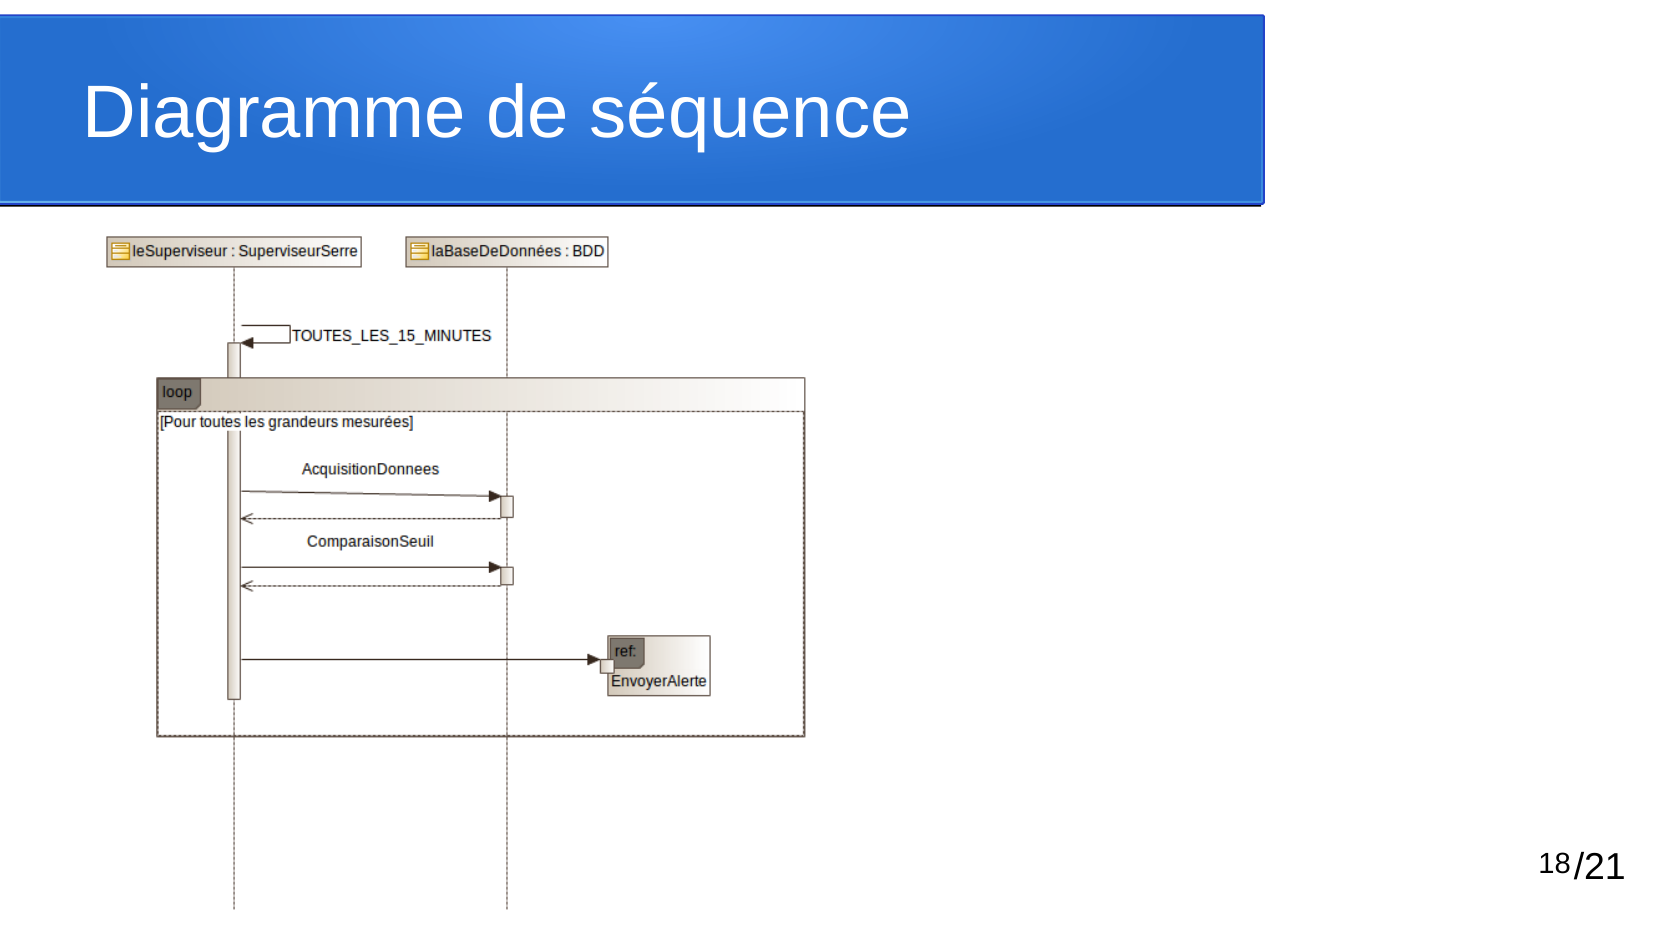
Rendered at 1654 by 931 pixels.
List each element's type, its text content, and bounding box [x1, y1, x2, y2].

picture [94, 224, 818, 922]
title Diagramme de séquence [82, 35, 1235, 189]
text_box /21 [1559, 838, 1654, 898]
